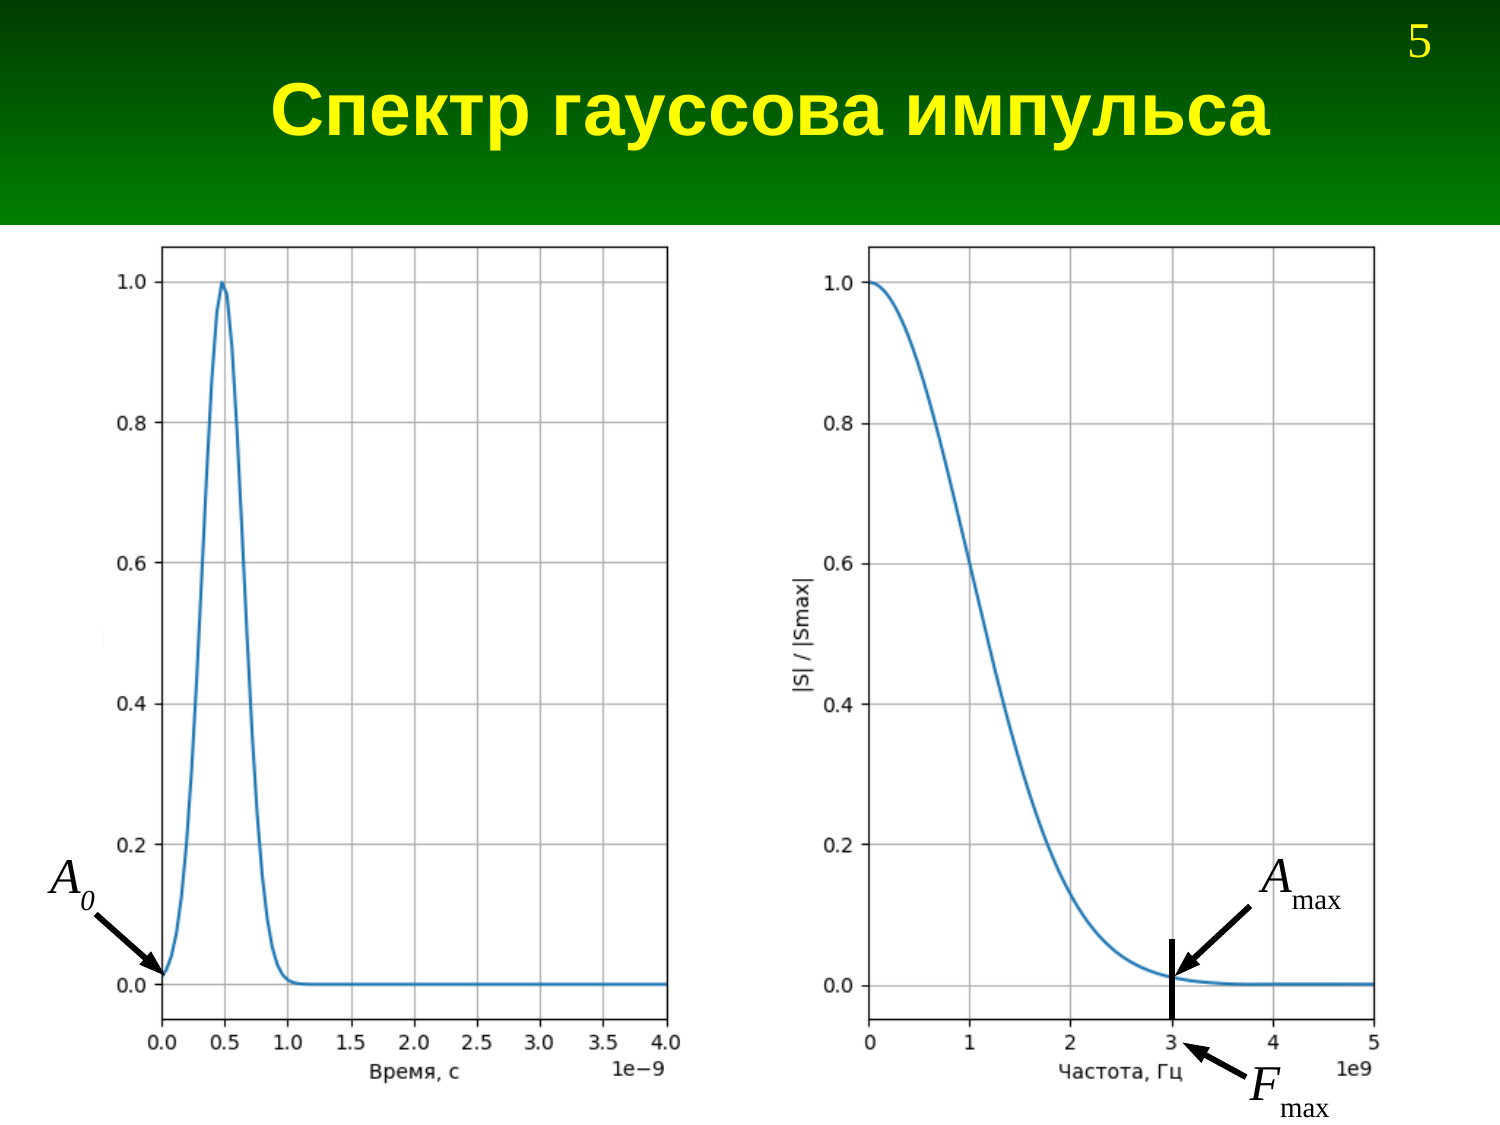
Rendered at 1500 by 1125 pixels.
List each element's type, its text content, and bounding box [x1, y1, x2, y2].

text_box Fmax [1234, 1043, 1347, 1125]
text_box A0 [35, 836, 110, 924]
title Спектр гауссова импульса [100, 7, 1441, 204]
picture [103, 236, 1397, 1101]
text_box Amax [1246, 835, 1359, 924]
